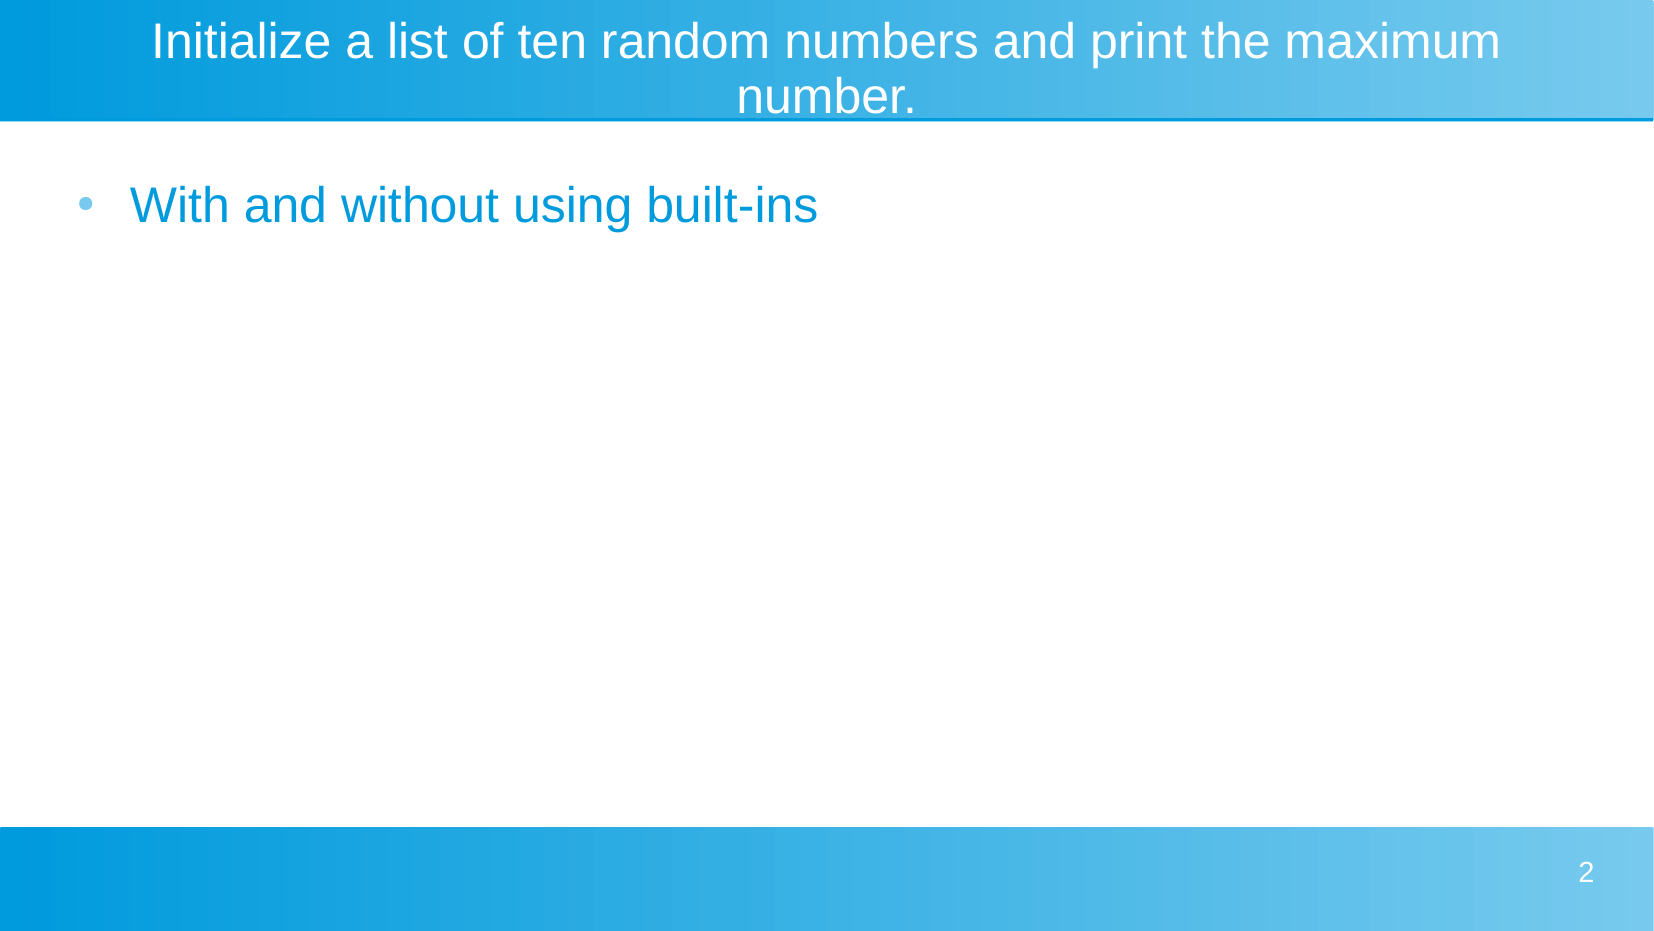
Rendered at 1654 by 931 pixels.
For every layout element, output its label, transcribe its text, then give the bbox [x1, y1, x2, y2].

title Initialize a list of ten random numbers and print the maximum number. [59, 12, 1595, 125]
list With and without using built-ins [59, 177, 1595, 768]
